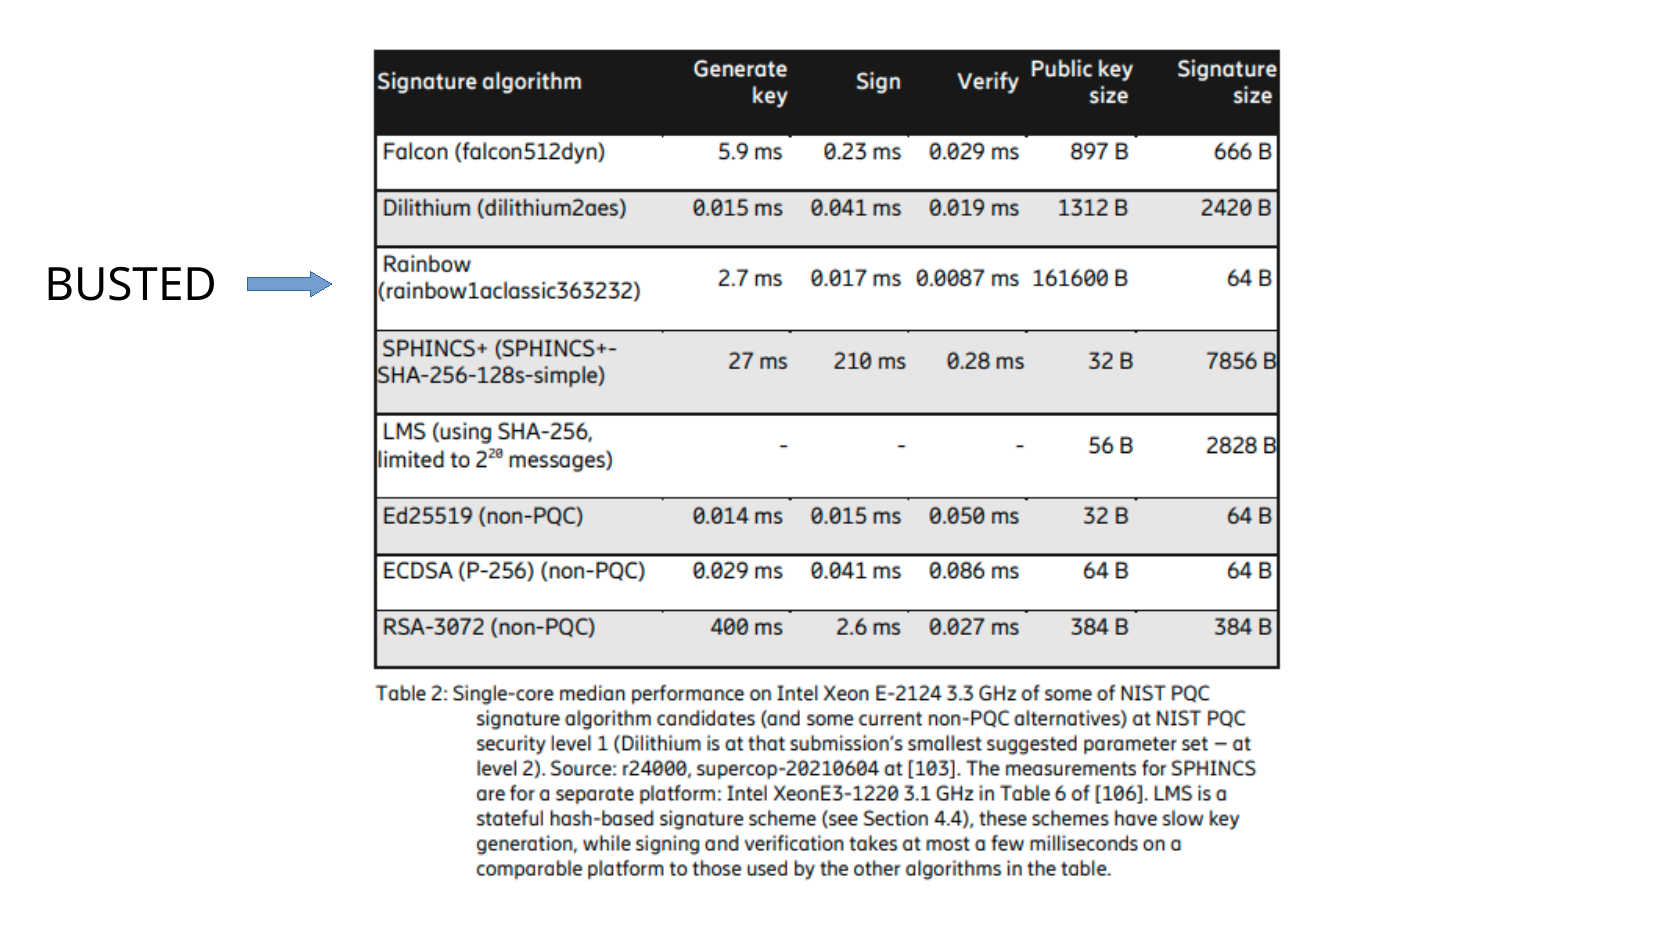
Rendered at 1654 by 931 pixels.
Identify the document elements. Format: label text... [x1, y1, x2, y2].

text_box [247, 271, 332, 297]
text_box BUSTED [29, 244, 247, 323]
picture [357, 36, 1299, 893]
